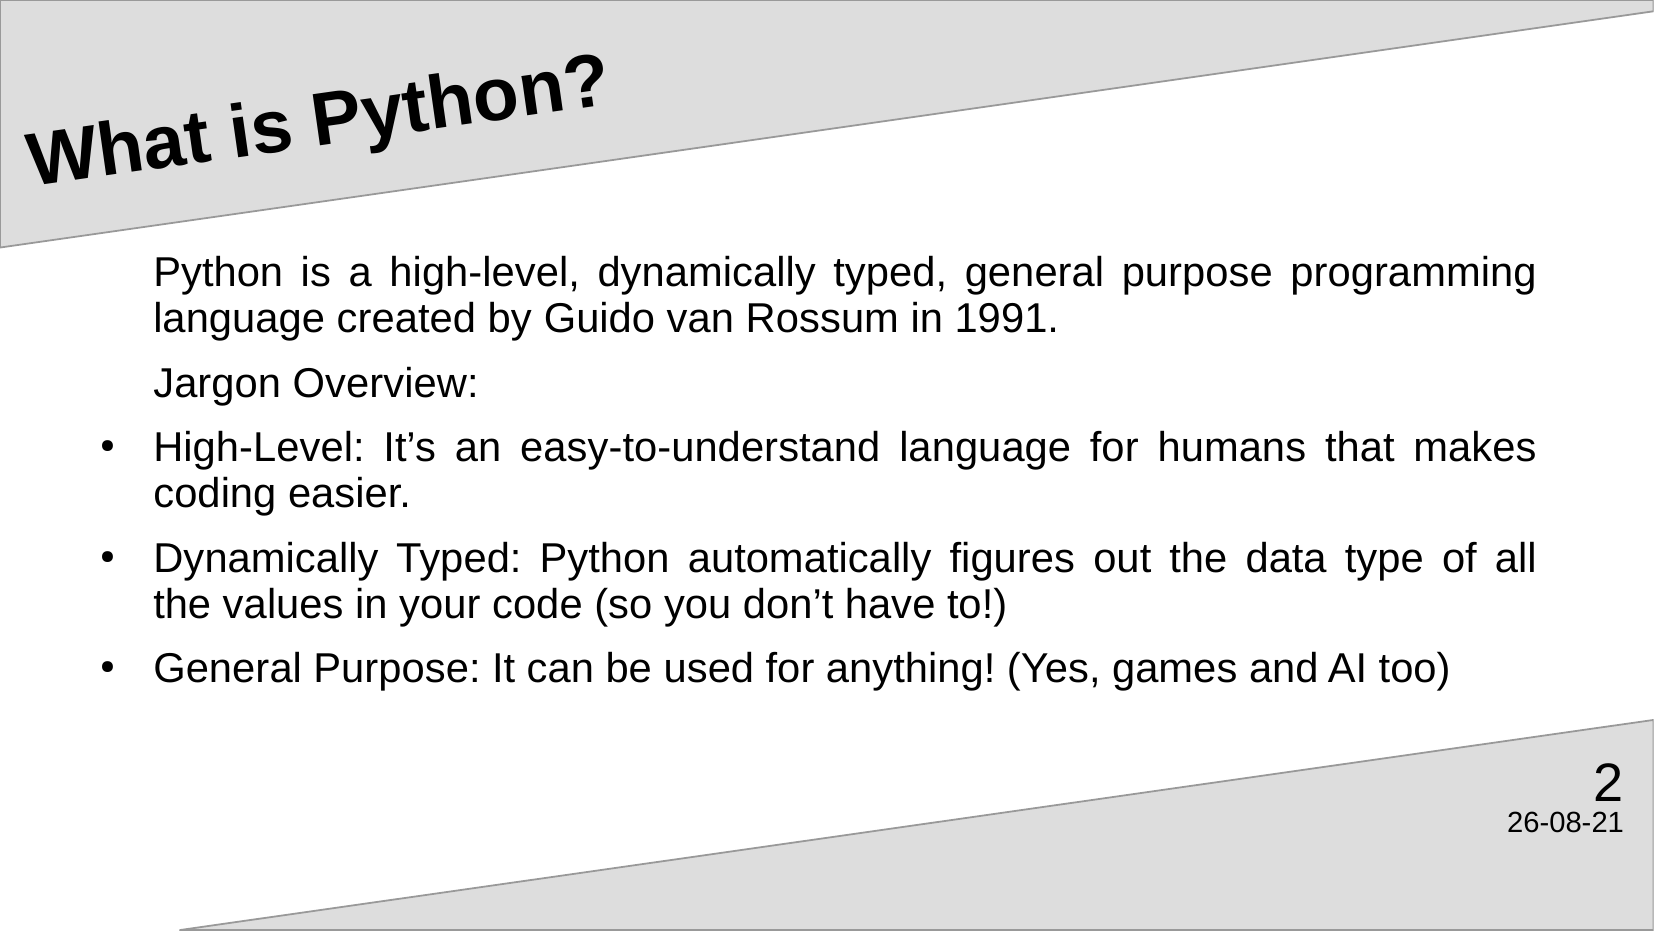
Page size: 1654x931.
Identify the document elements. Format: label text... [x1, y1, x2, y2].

list Python is a high-level, dynamically typed, general purpose programming language created by Guido van Rossum in 1991. Jargon Overview: High-Level: It’s an easy-to-understand language for humans that makes coding easier. Dynamically Typed: Python automatically figures out the data type of all the values in your code (so you don’t have to!) General Purpose: It can be used for anything! (Yes, games and AI too) [82, 248, 1538, 789]
title What is Python? [16, 0, 1501, 239]
